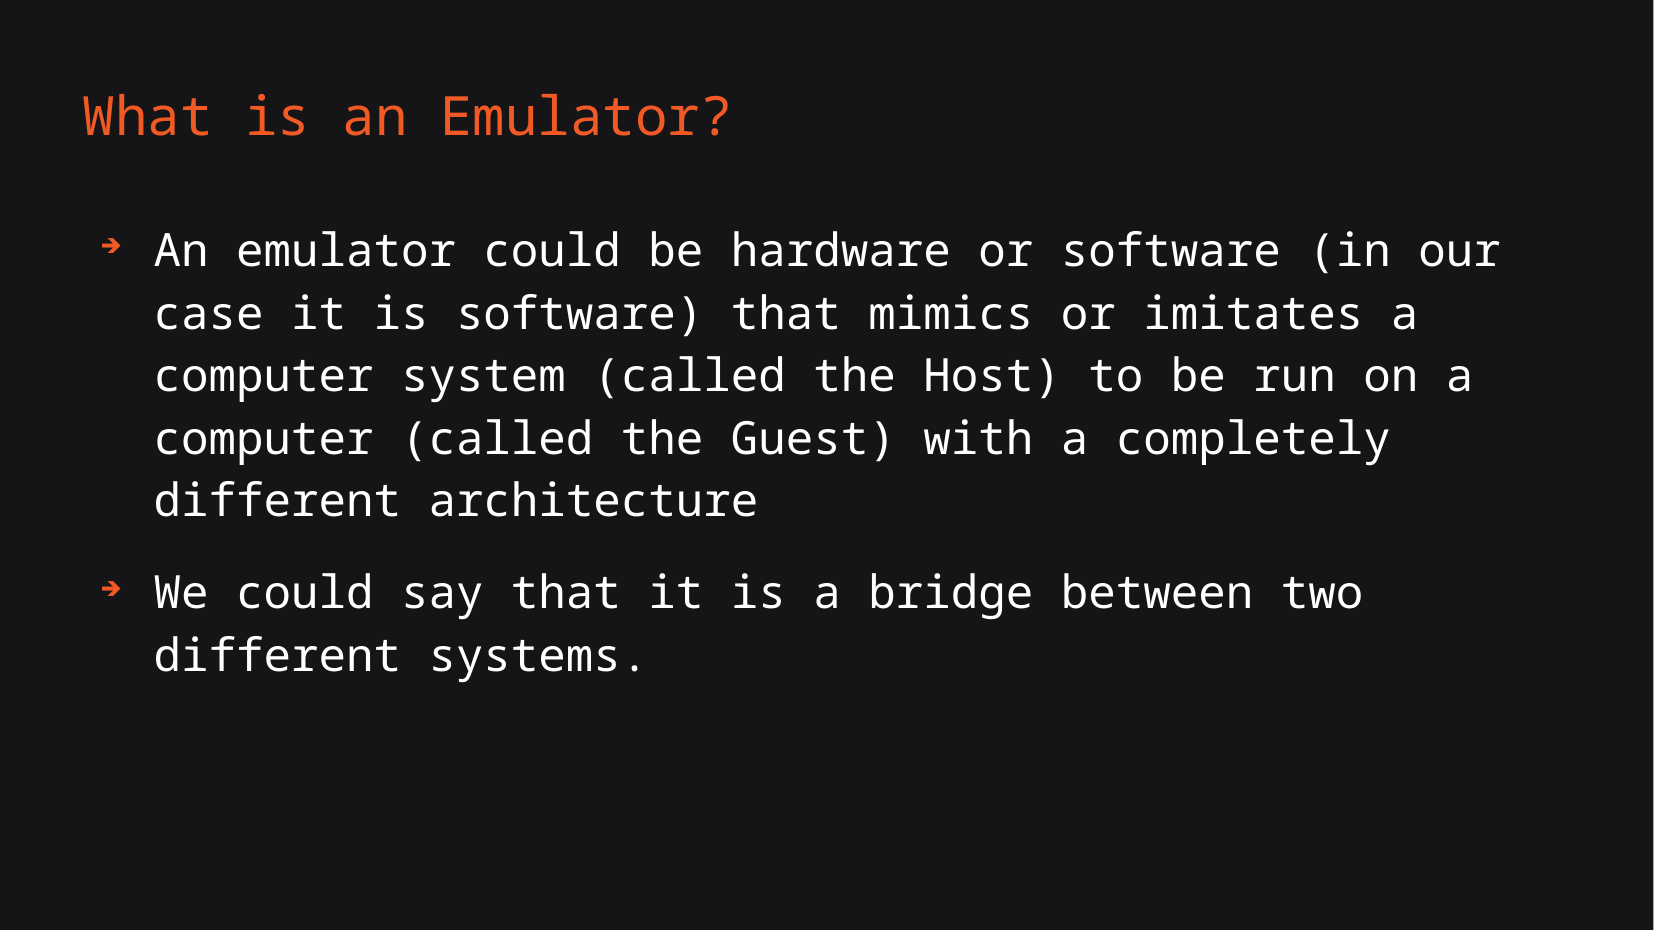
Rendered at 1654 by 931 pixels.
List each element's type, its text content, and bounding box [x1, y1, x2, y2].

title What is an Emulator? [82, 37, 1013, 193]
list An emulator could be hardware or software (in our case it is software) that mimics or imitates a computer system (called the Host) to be run on a computer (called the Guest) with a completely different architecture We could say that it is a bridge between two different systems. [82, 217, 1571, 758]
